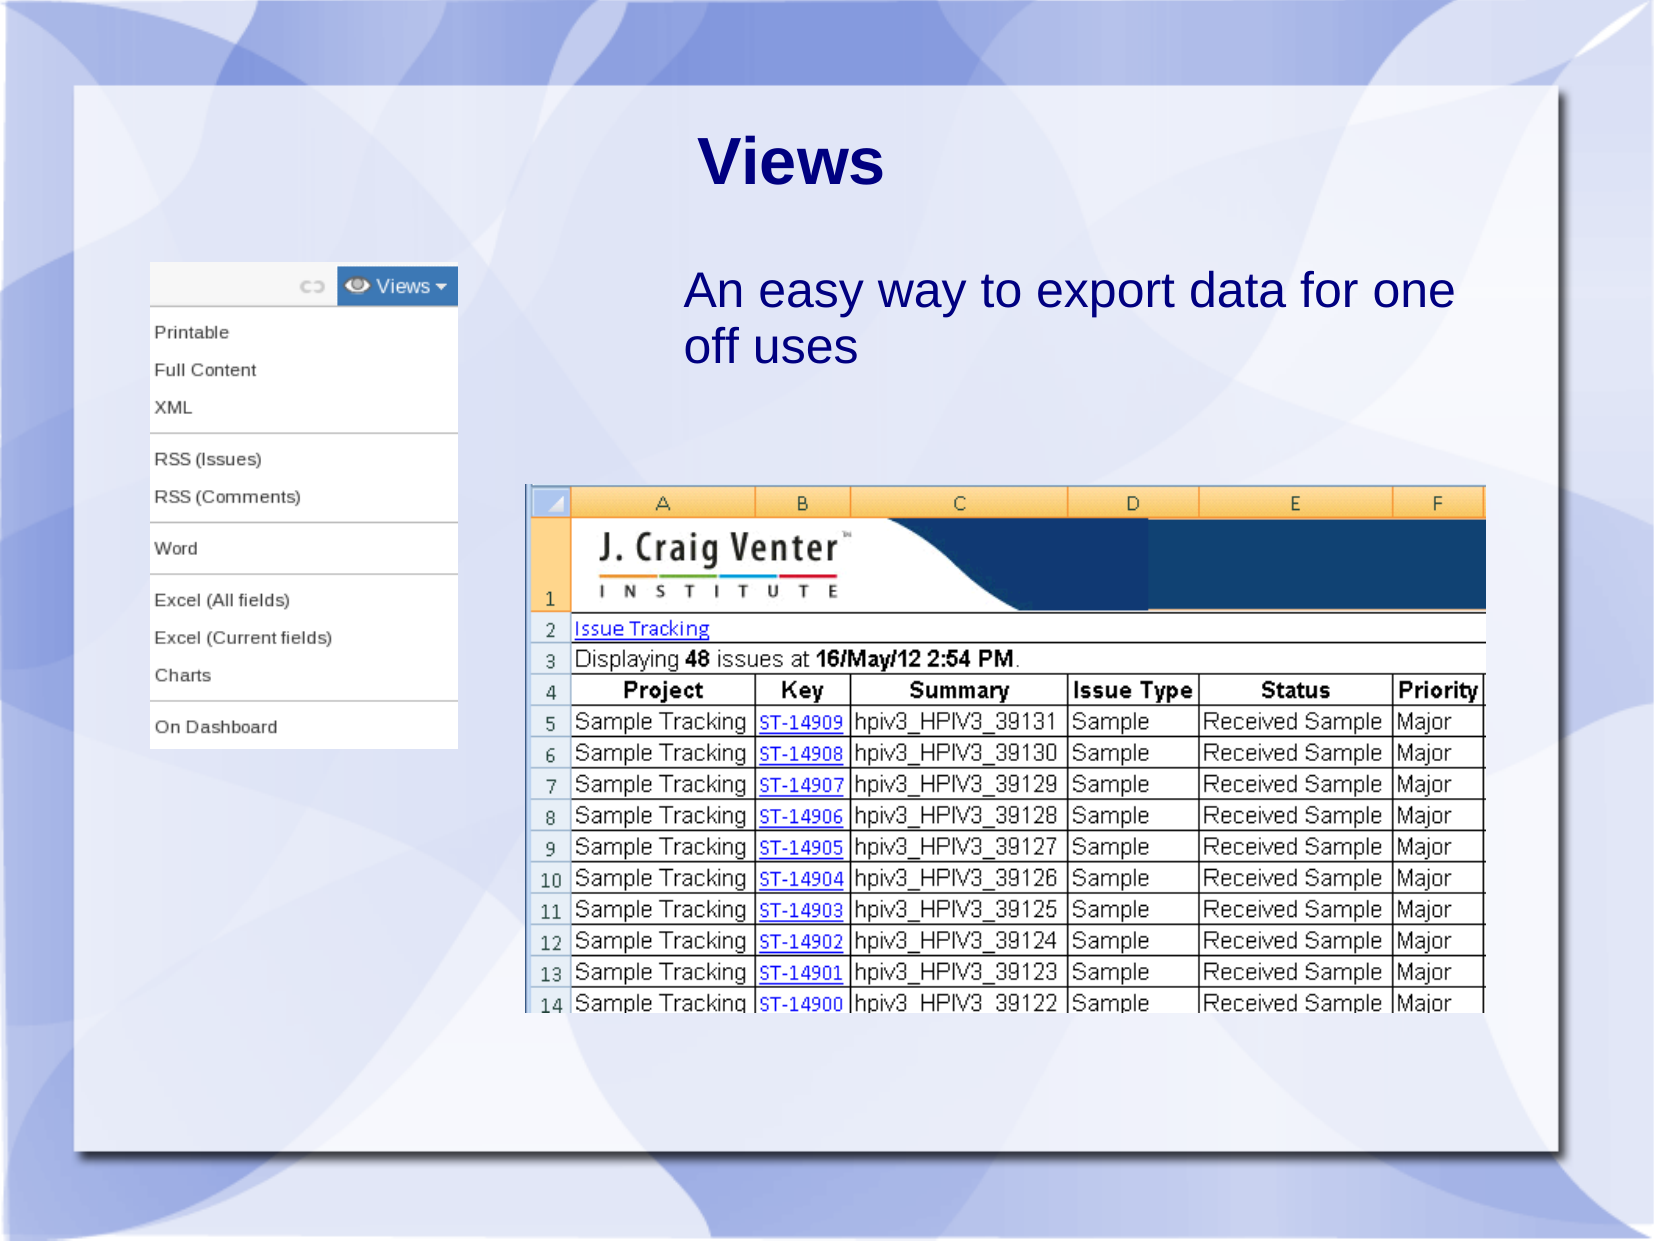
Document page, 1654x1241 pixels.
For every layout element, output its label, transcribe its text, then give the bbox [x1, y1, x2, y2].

text_box An easy way to export data for one off uses [683, 262, 1501, 1241]
list Views [424, 124, 1088, 863]
picture [0, 0, 1654, 1241]
